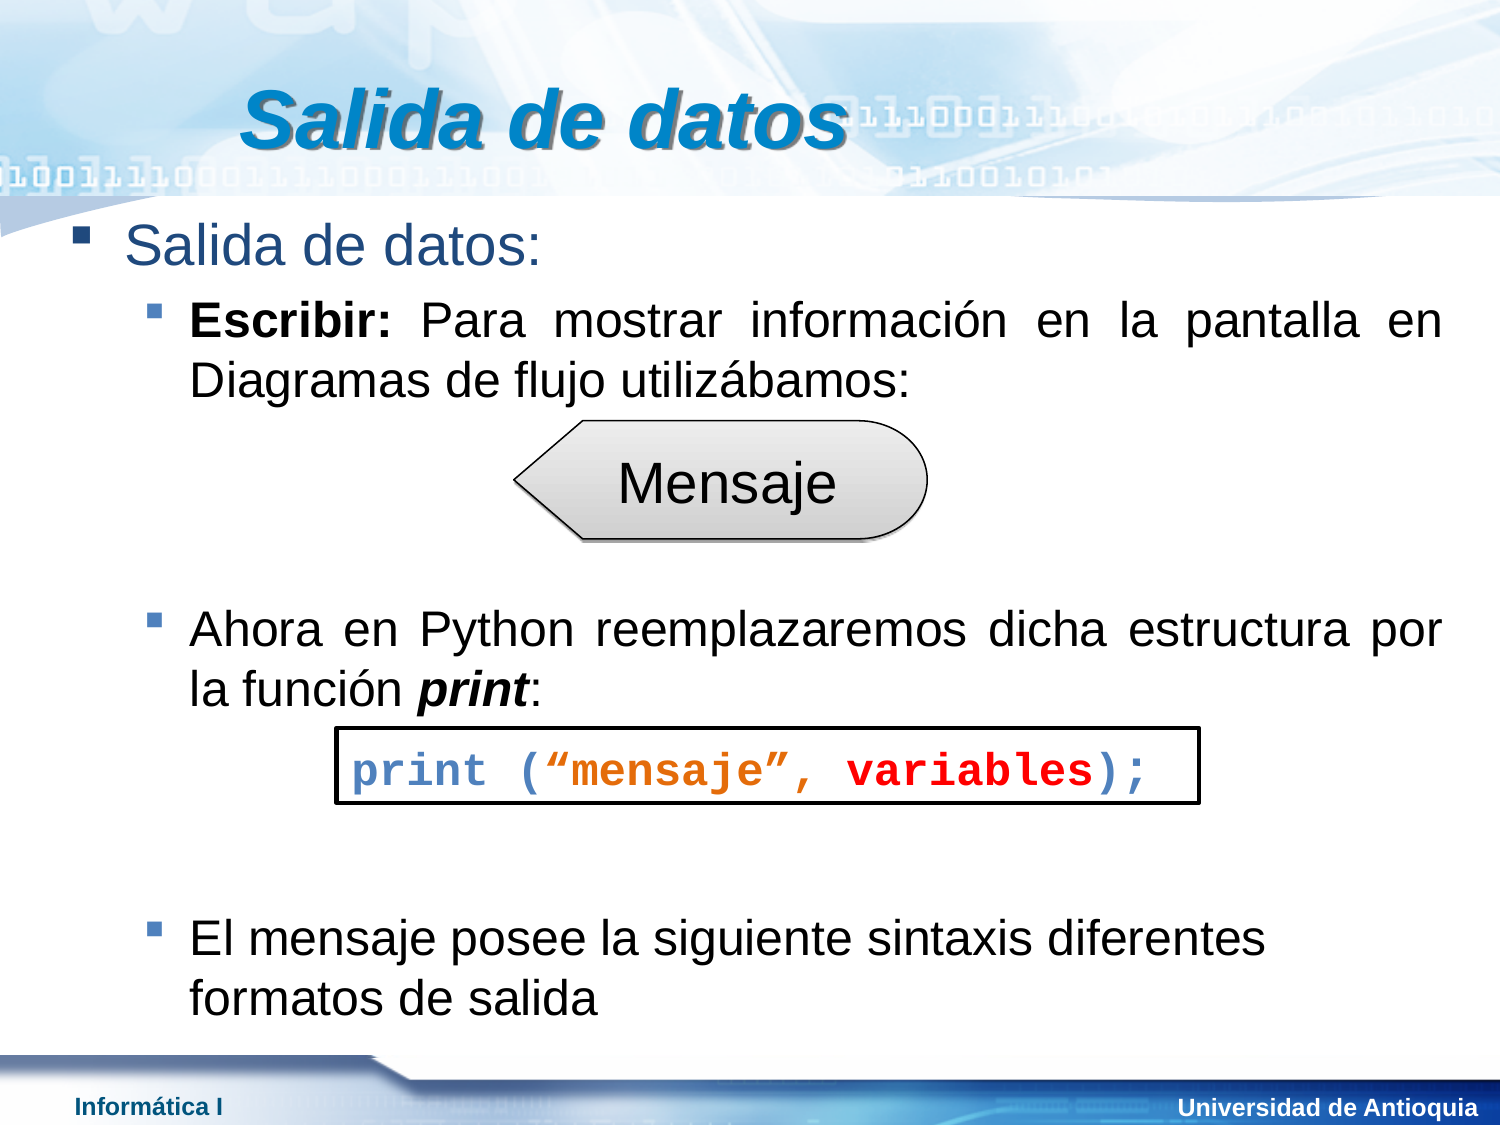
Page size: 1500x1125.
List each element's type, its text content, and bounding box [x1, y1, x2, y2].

picture [0, 1055, 1500, 1125]
text_box print (“mensaje”, variables); [336, 727, 1199, 803]
picture [0, 0, 1500, 196]
title Salida de datos [224, 57, 1438, 150]
text_box Mensaje [513, 420, 928, 539]
list Salida de datos: Escribir: Para mostrar información en la pantalla en Diagramas de flujo utilizábamos: Ahora en Python reemplazaremos dicha estructura por la función print: El mensaje posee la siguiente sintaxis diferentes formatos de salida [53, 200, 1459, 1047]
